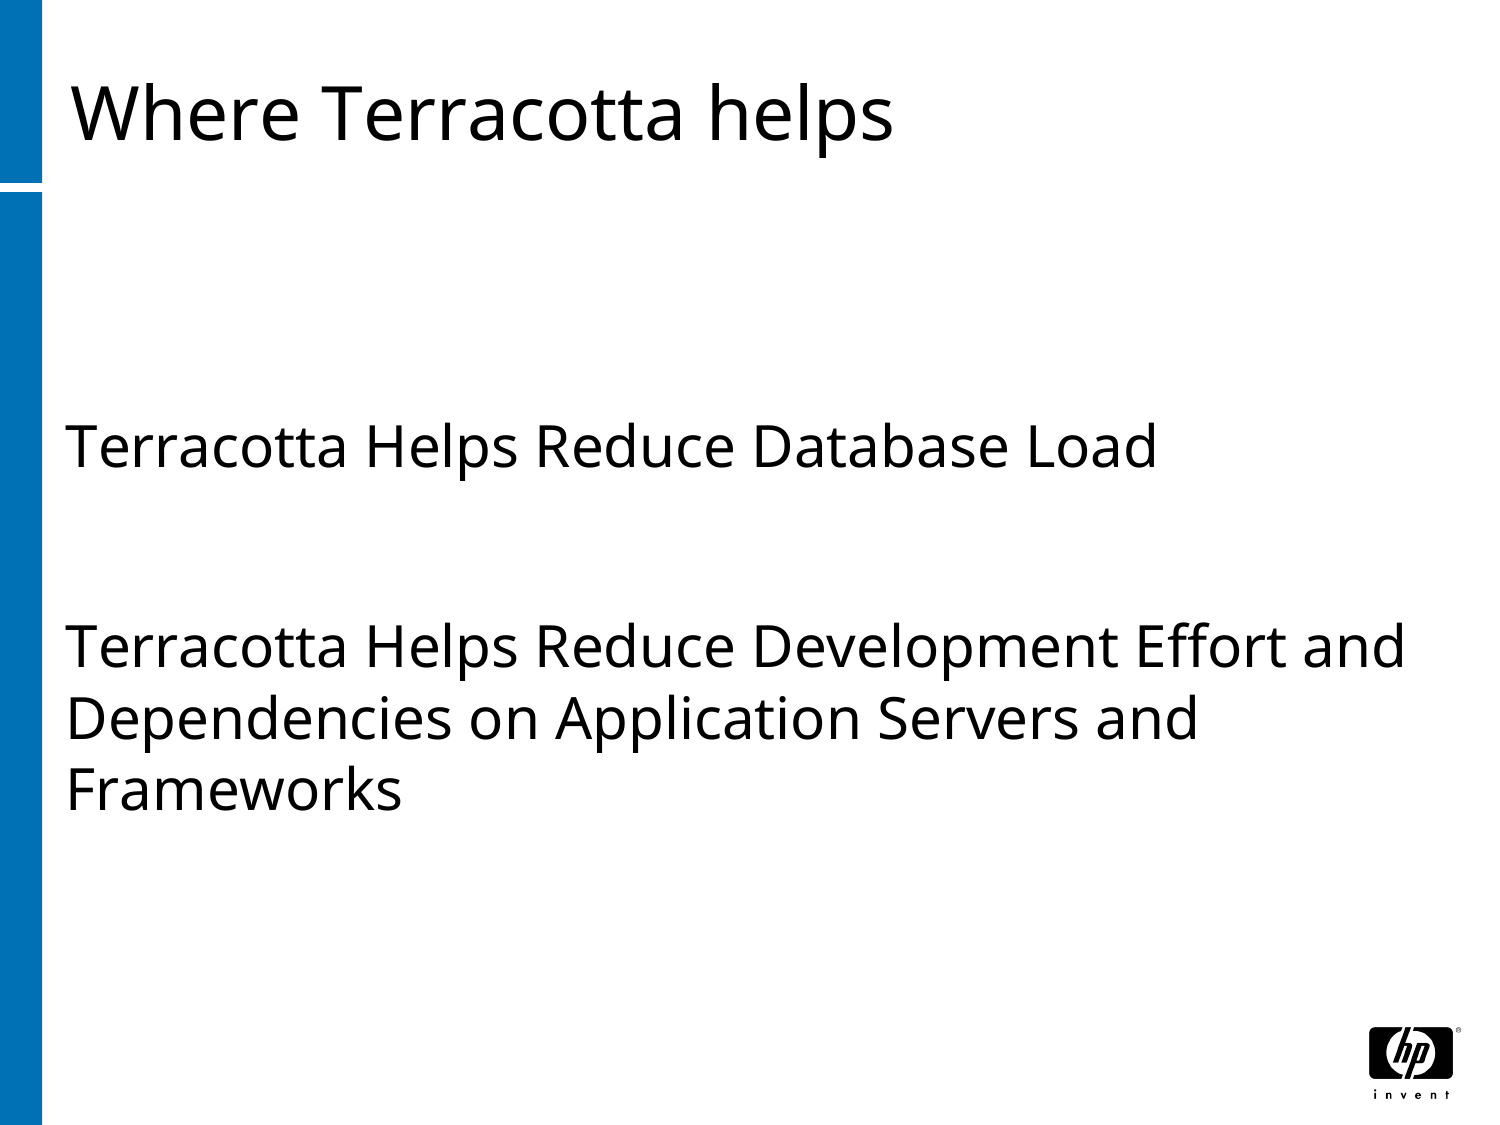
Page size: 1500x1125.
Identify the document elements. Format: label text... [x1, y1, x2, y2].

picture [1369, 1027, 1461, 1099]
subtitle Terracotta Helps Reduce Database Load Terracotta Helps Reduce Development Effort and Dependencies on Application Servers and Frameworks [65, 244, 1423, 991]
title Where Terracotta helps [70, 26, 1423, 199]
